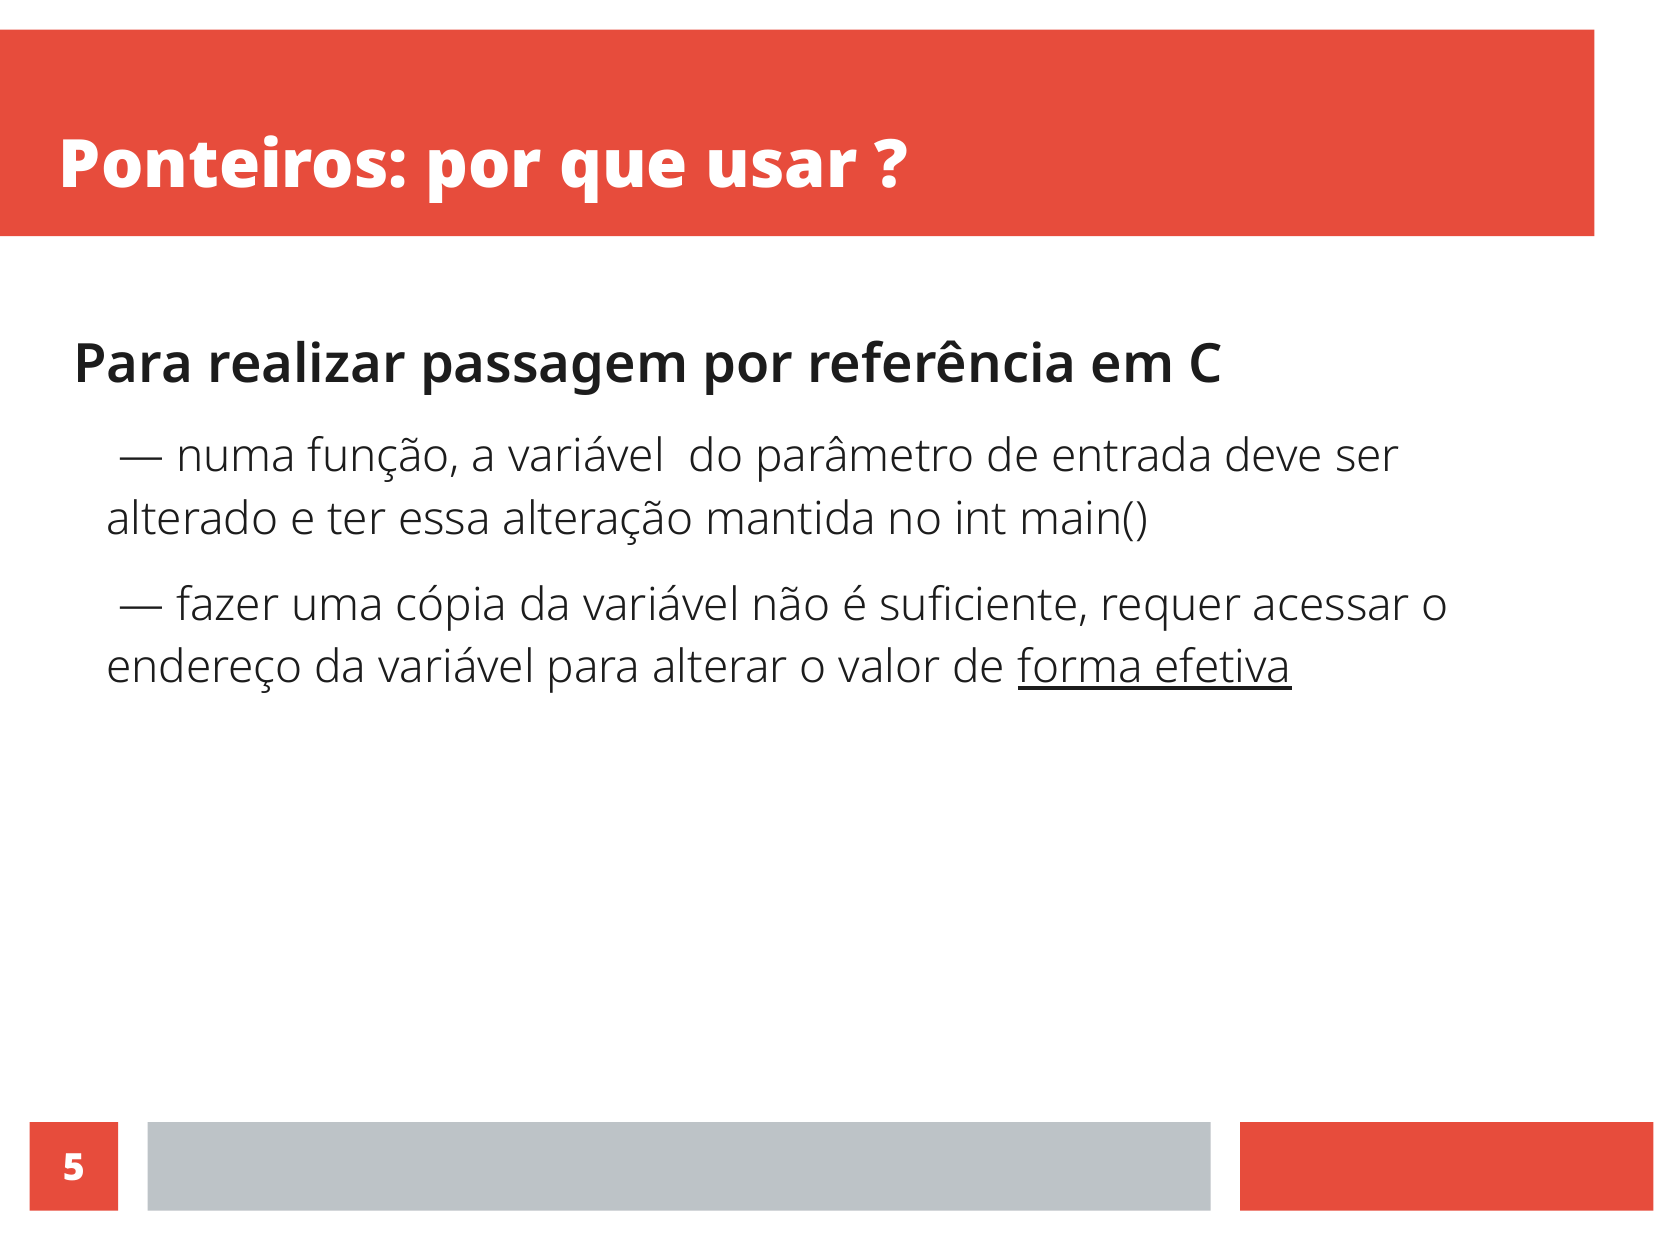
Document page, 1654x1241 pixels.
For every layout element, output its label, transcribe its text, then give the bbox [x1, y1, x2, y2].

list Para realizar passagem por referência em C — numa função, a variável do parâmetro de entrada deve ser alterado e ter essa alteração mantida no int main() — fazer uma cópia da variável não é suficiente, requer acessar o endereço da variável para alterar o valor de forma efetiva [59, 324, 1565, 1093]
title Ponteiros: por que usar ? [59, 59, 1595, 207]
